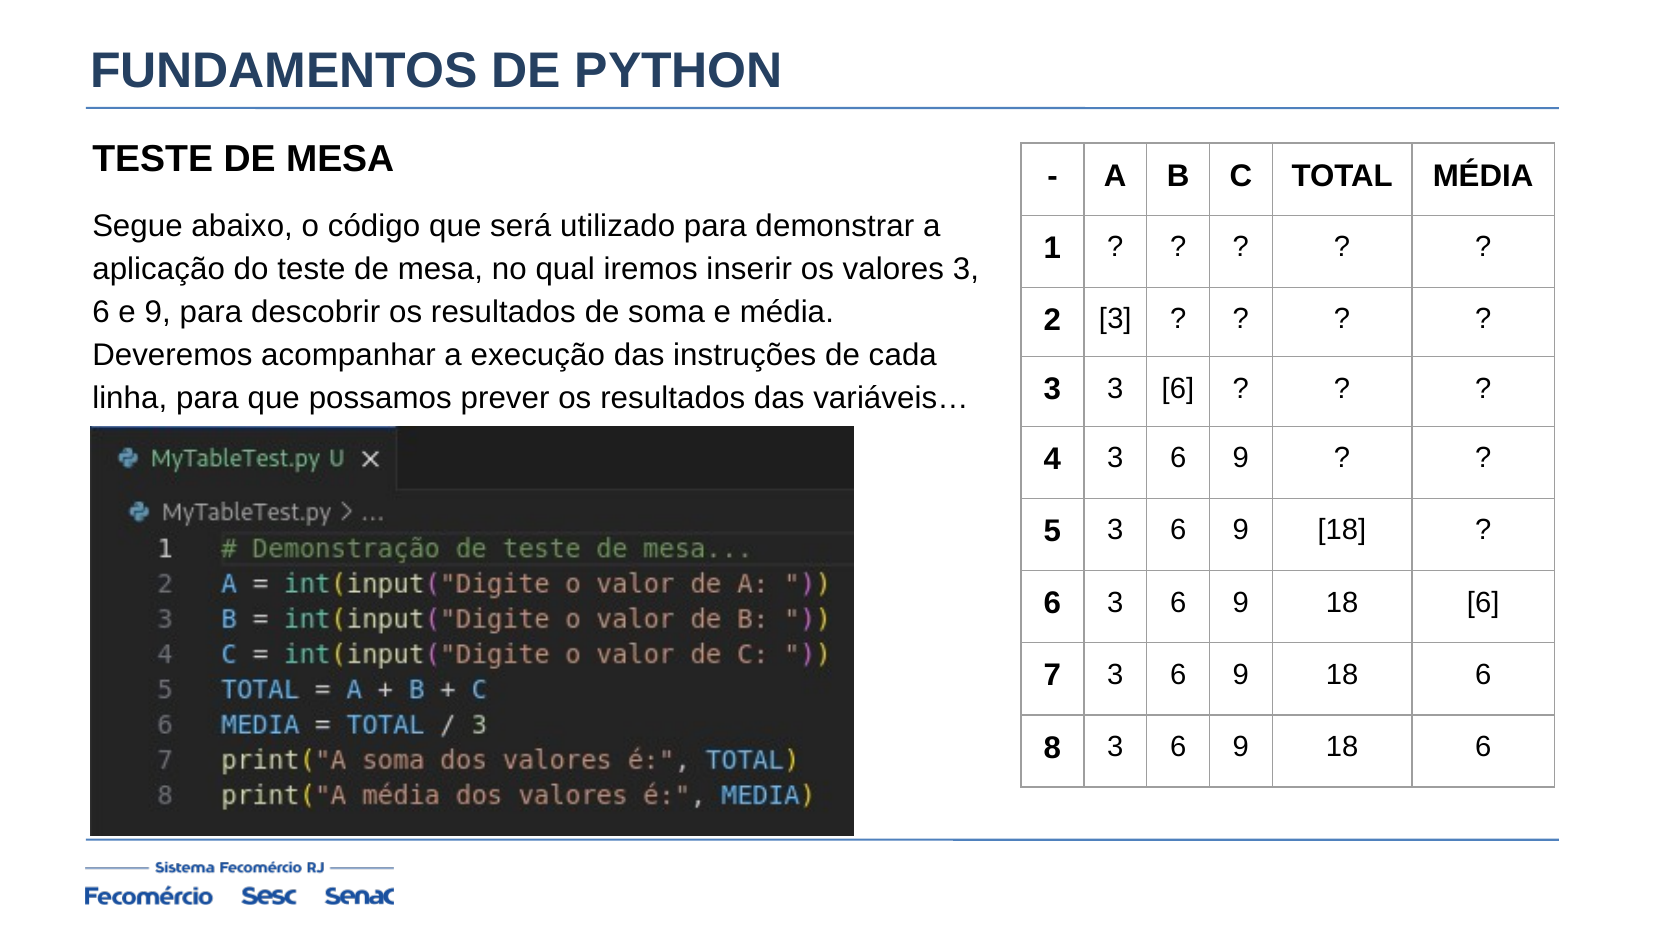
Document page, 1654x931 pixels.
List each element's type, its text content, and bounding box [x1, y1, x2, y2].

table_cell [6] [1147, 357, 1209, 426]
table_cell 6 [1147, 571, 1209, 642]
table_cell ? [1210, 357, 1272, 426]
table_cell 2 [1022, 288, 1083, 356]
table_cell 9 [1210, 427, 1272, 498]
table_cell 3 [1085, 357, 1146, 426]
table_cell 3 [1022, 357, 1083, 426]
table_cell 3 [1085, 571, 1146, 642]
table_cell ? [1210, 216, 1272, 287]
table_cell ? [1273, 288, 1411, 356]
table_cell [18] [1273, 499, 1411, 570]
table_cell ? [1413, 357, 1554, 426]
table_cell ? [1273, 357, 1411, 426]
table_cell ? [1147, 216, 1209, 287]
table_cell 6 [1147, 427, 1209, 498]
table_cell 18 [1273, 571, 1411, 642]
table_cell 1 [1022, 216, 1083, 287]
table_cell 5 [1022, 499, 1083, 570]
table_cell 18 [1273, 643, 1411, 714]
table_cell ? [1413, 499, 1554, 570]
table_cell 6 [1413, 643, 1554, 714]
table_header - [1022, 144, 1083, 215]
table_cell [6] [1413, 571, 1554, 642]
table_cell ? [1147, 288, 1209, 356]
table_cell 7 [1022, 643, 1083, 714]
table_cell ? [1273, 216, 1411, 287]
table_header B [1147, 144, 1209, 215]
table_cell 9 [1210, 571, 1272, 642]
table_cell 6 [1147, 499, 1209, 570]
table_header TOTAL [1273, 144, 1411, 215]
table_cell 3 [1085, 643, 1146, 714]
table_cell ? [1413, 427, 1554, 498]
table_cell 3 [1085, 716, 1146, 786]
table_cell ? [1273, 427, 1411, 498]
table_cell 9 [1210, 716, 1272, 786]
picture [62, 845, 416, 921]
table_cell ? [1413, 216, 1554, 287]
table_cell 8 [1022, 716, 1083, 786]
table_cell 3 [1085, 427, 1146, 498]
text_box TESTE DE MESA Segue abaixo, o código que será utilizado para demonstrar a aplicação do teste de mesa, no qual iremos inserir os valores 3, 6 e 9, para descobrir os resultados de soma e média. Deveremos acompanhar a execução das instruções de cada linha, para que possamos prever os resultados das variáveis… [77, 112, 997, 836]
table_header A [1085, 144, 1146, 215]
table_cell ? [1210, 288, 1272, 356]
text_box FUNDAMENTOS DE PYTHON [90, 32, 1564, 104]
table_cell 6 [1413, 716, 1554, 786]
table_cell 6 [1147, 716, 1209, 786]
table_cell ? [1085, 216, 1146, 287]
table_cell ? [1413, 288, 1554, 356]
picture [90, 426, 854, 836]
table_cell 6 [1147, 643, 1209, 714]
table_cell [3] [1085, 288, 1146, 356]
table_cell 6 [1022, 571, 1083, 642]
table_cell 18 [1273, 716, 1411, 786]
table_header C [1210, 144, 1272, 215]
table_cell 3 [1085, 499, 1146, 570]
table_cell 9 [1210, 643, 1272, 714]
table_cell 4 [1022, 427, 1083, 498]
table_cell 9 [1210, 499, 1272, 570]
table_header MÉDIA [1413, 144, 1554, 215]
